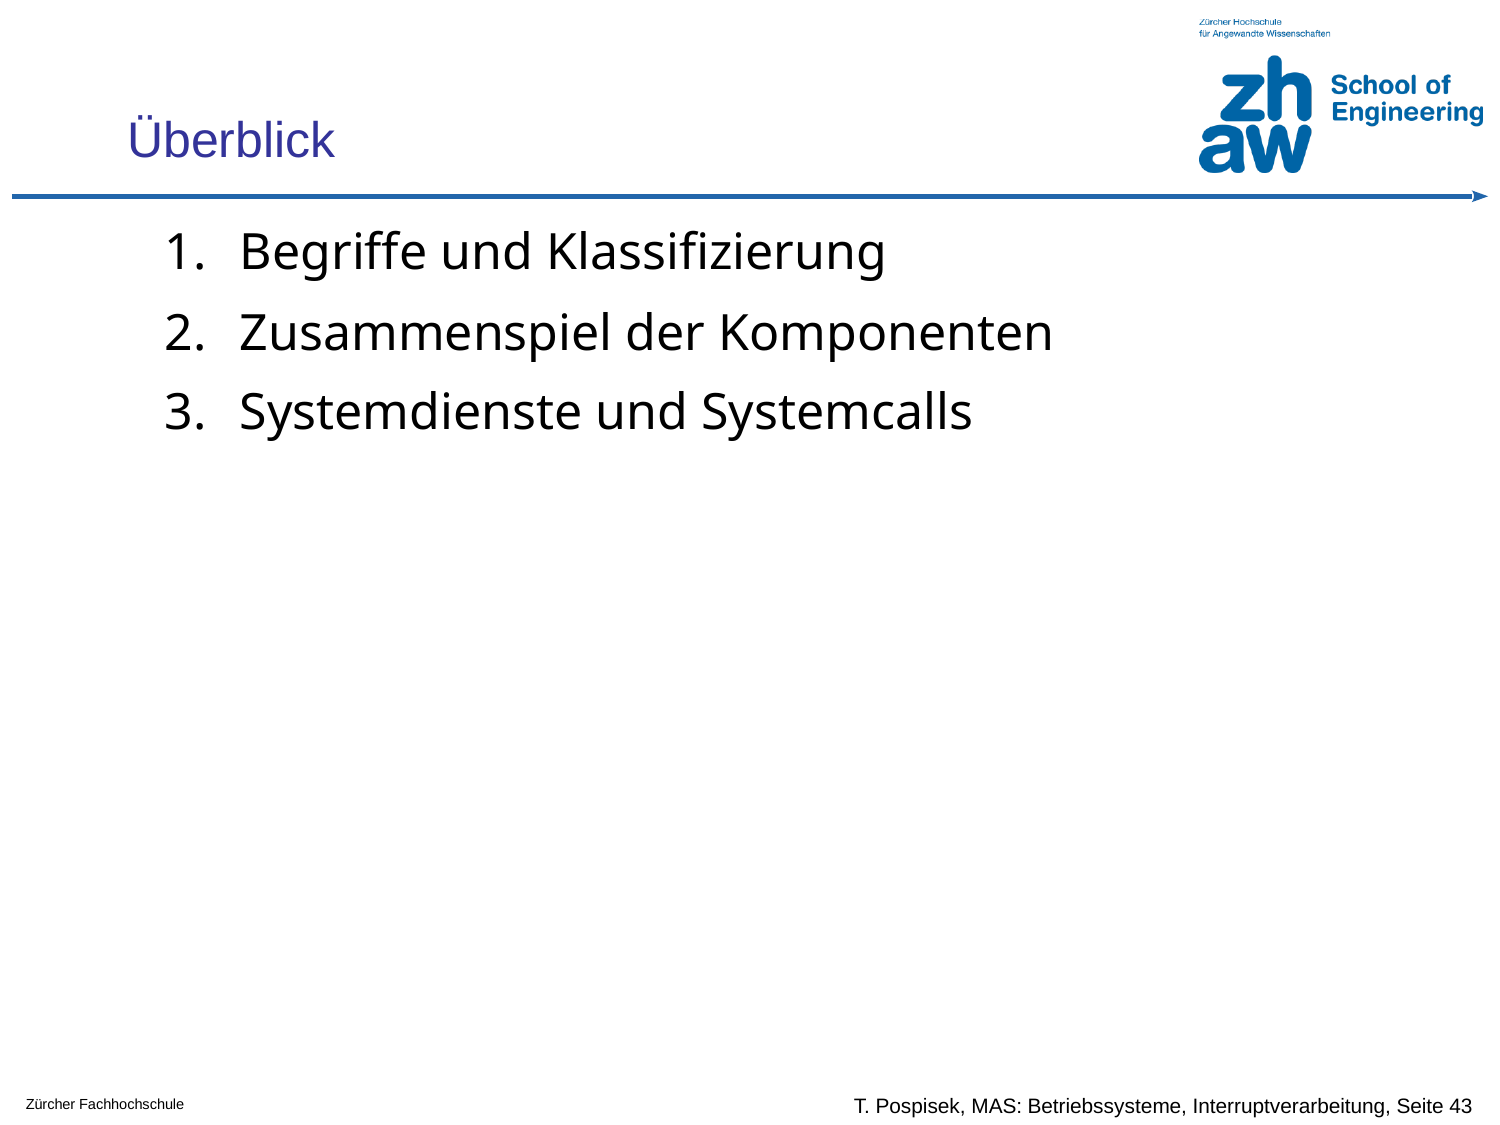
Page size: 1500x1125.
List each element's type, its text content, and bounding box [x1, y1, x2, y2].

title Überblick [112, 50, 1391, 175]
picture [1199, 19, 1483, 173]
text_box Begriffe und Klassifizierung Zusammenspiel der Komponenten Systemdienste und Systemcalls [149, 212, 1363, 988]
